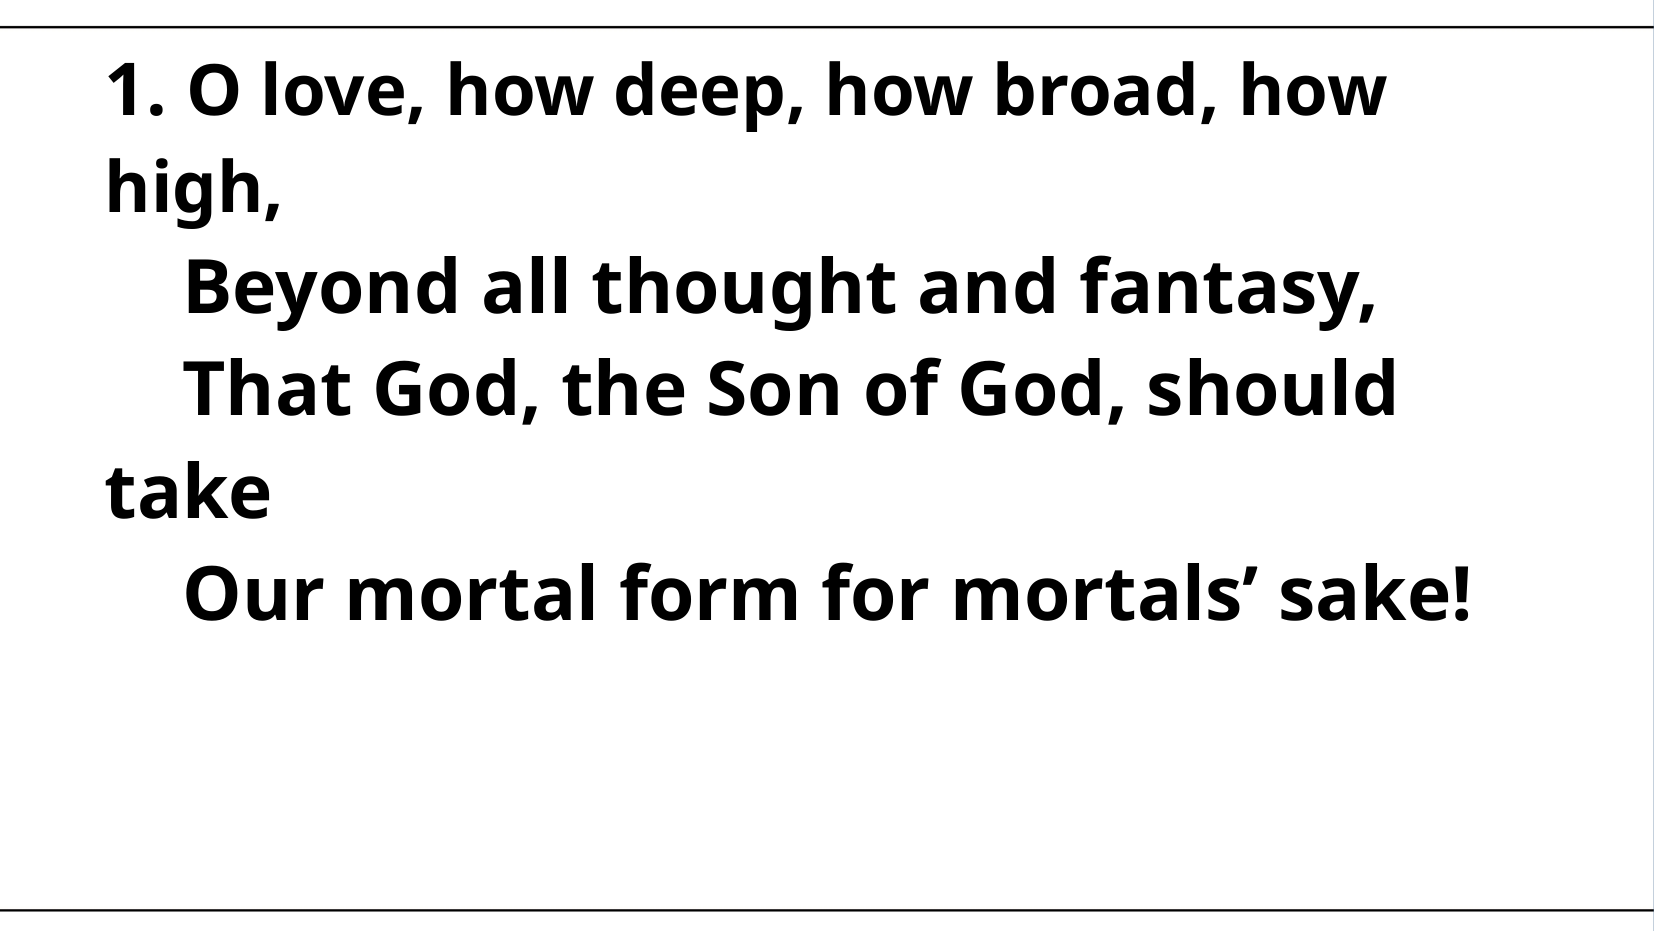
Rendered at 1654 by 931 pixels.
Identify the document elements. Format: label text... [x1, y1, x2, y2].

picture [0, 0, 1654, 931]
text_box 1. O love, how deep, how broad, how high, Beyond all thought and fantasy, That God, the Son of God, should take Our mortal form for mortals’ sake! [90, 30, 1576, 442]
